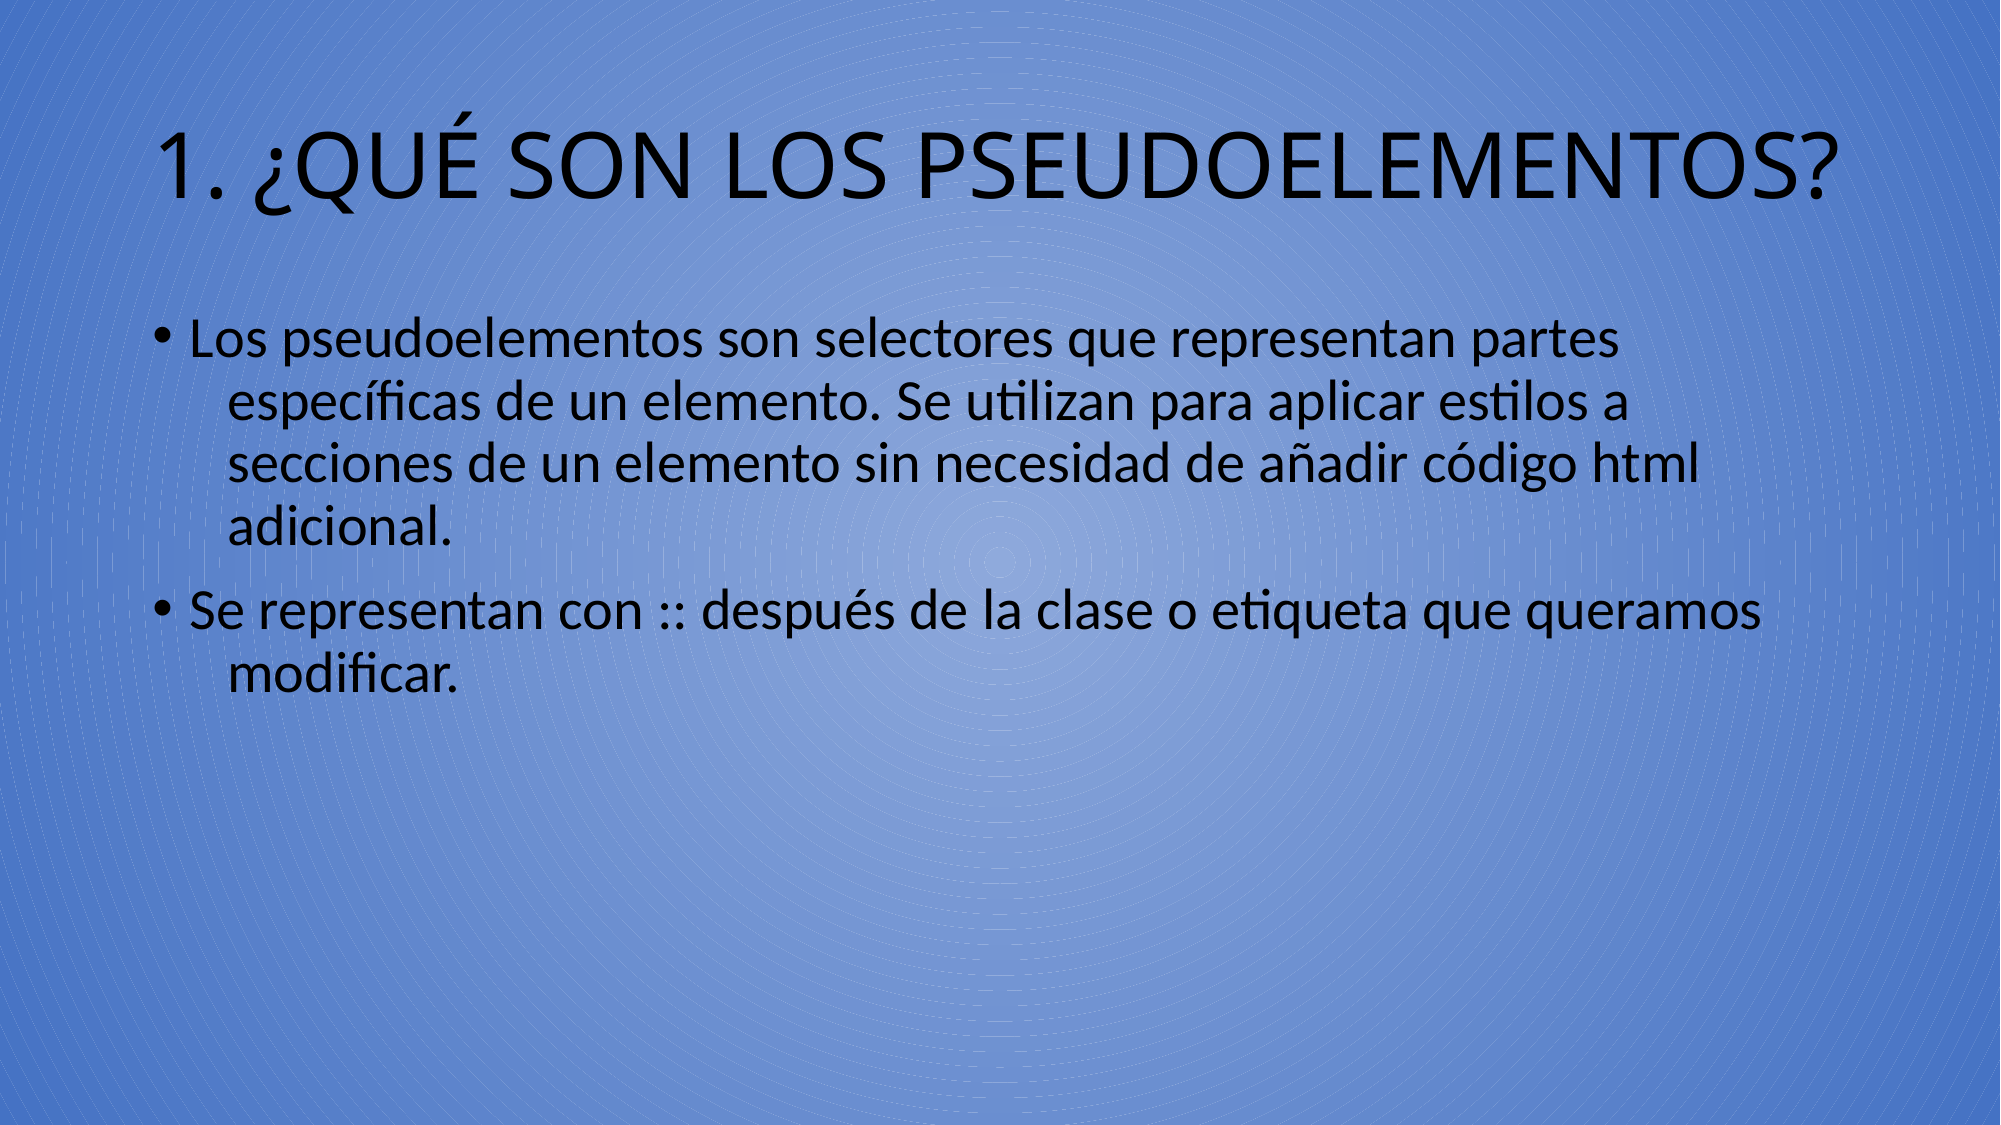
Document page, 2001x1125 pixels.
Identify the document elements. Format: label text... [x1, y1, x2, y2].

title 1. ¿QUÉ SON LOS PSEUDOELEMENTOS? [137, 59, 1863, 278]
list Los pseudoelementos son selectores que representan partes específicas de un elemento. Se utilizan para aplicar estilos a secciones de un elemento sin necesidad de añadir código html adicional. Se representan con :: después de la clase o etiqueta que queramos modificar. [137, 299, 1863, 1014]
